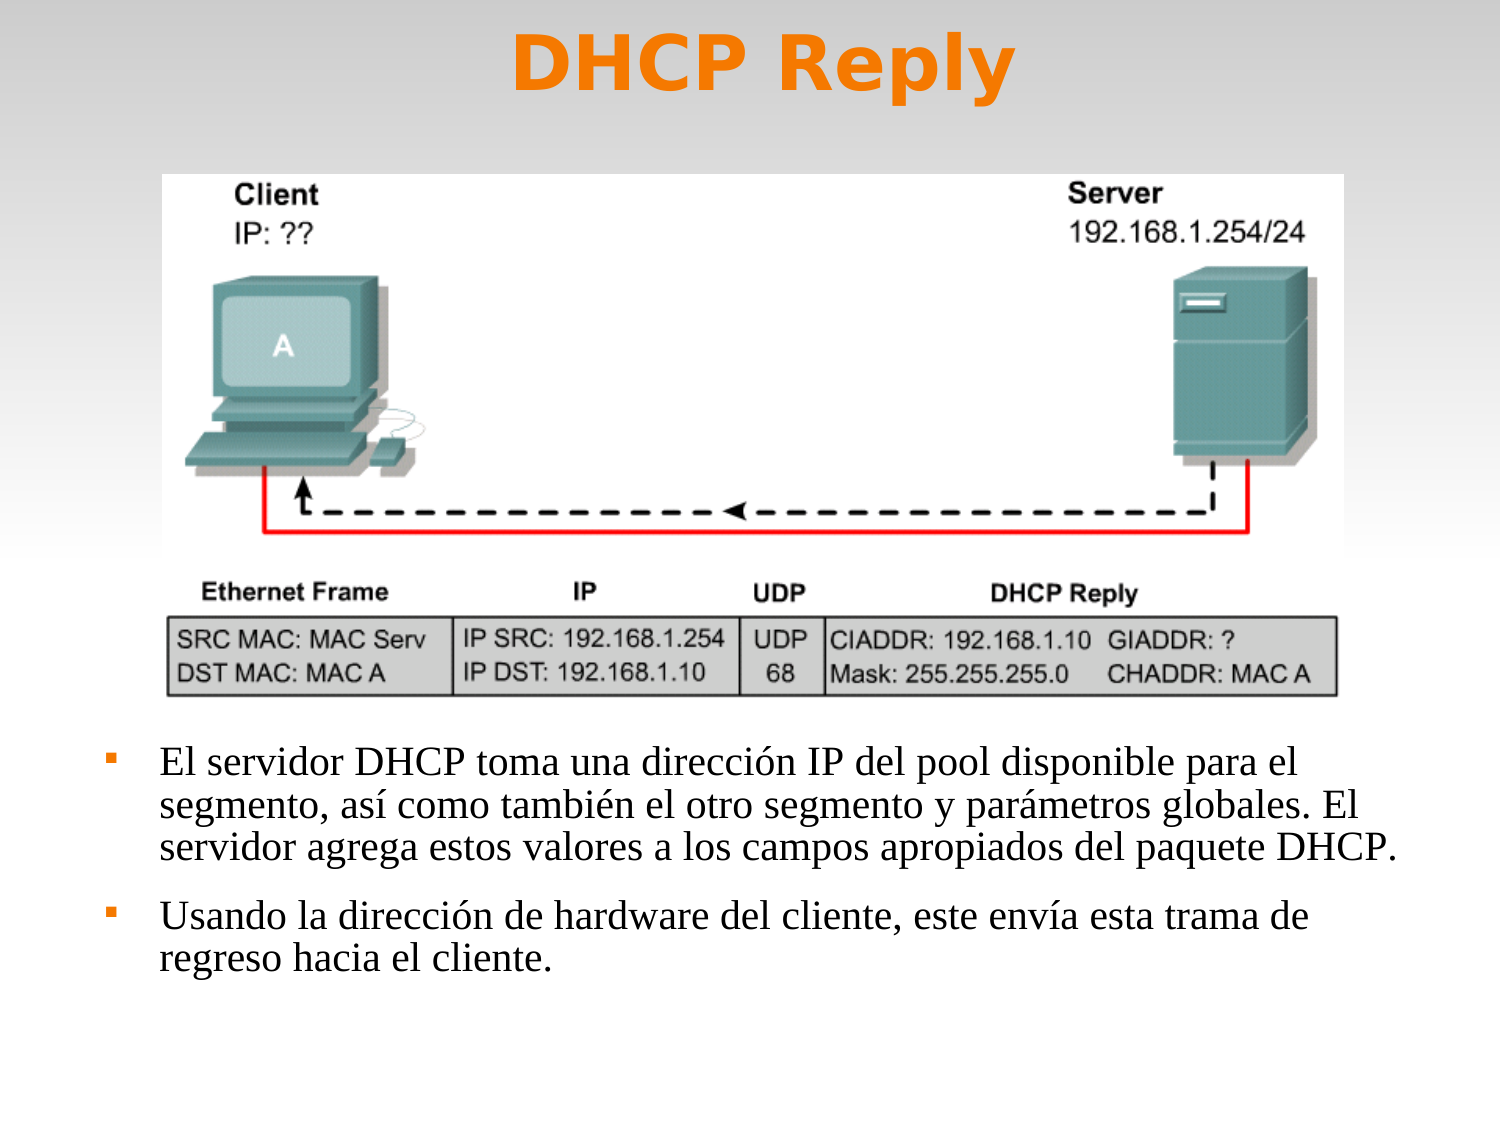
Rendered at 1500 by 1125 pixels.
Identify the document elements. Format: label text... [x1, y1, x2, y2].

list El servidor DHCP toma una dirección IP del pool disponible para el segmento, así como también el otro segmento y parámetros globales. El servidor agrega estos valores a los campos apropiados del paquete DHCP. Usando la dirección de hardware del cliente, este envía esta trama de regreso hacia el cliente. [74, 734, 1425, 1038]
picture [162, 174, 1344, 702]
title DHCP Reply [24, 7, 1476, 113]
